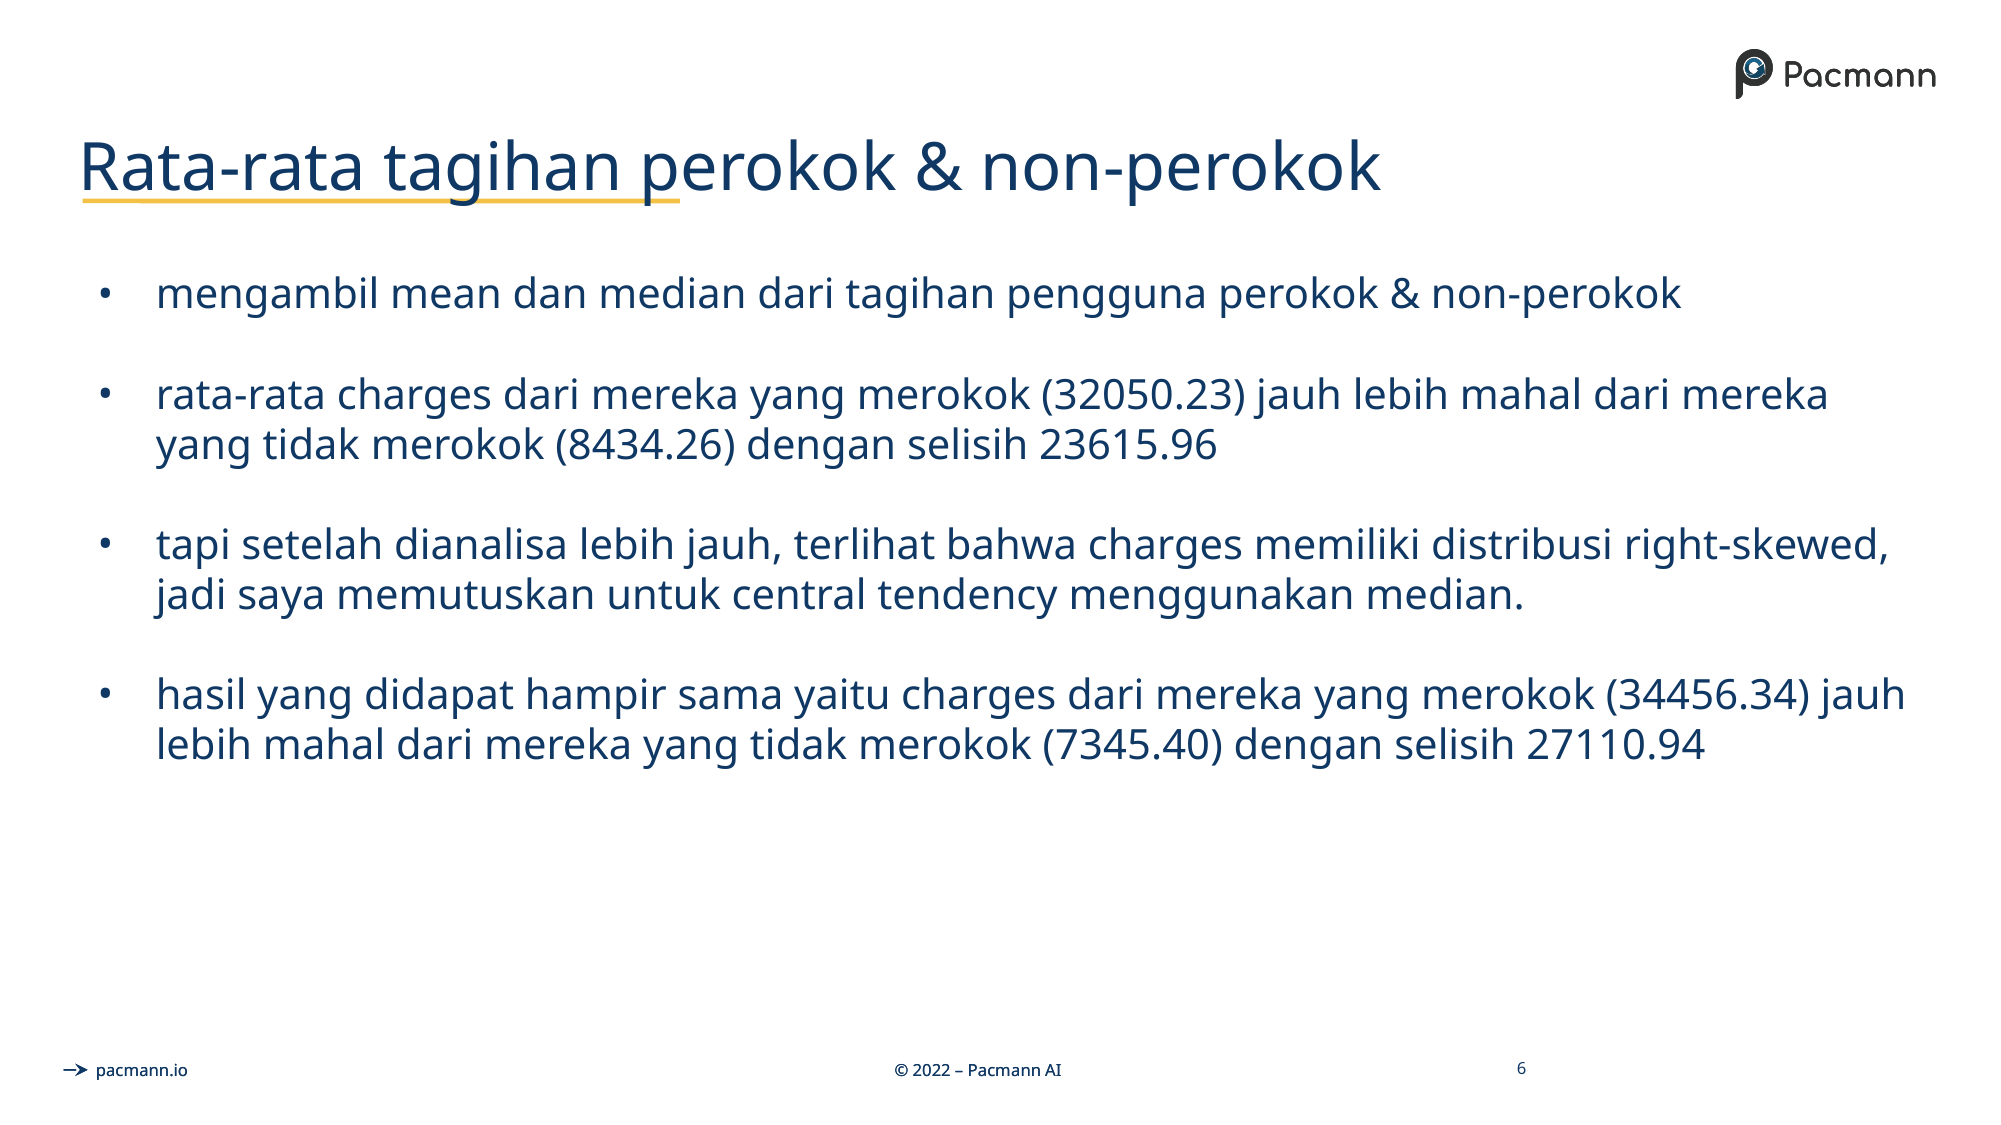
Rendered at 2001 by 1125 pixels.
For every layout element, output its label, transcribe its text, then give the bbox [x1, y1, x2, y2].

text_box mengambil mean dan median dari tagihan pengguna perokok & non-perokok rata-rata charges dari mereka yang merokok (32050.23) jauh lebih mahal dari mereka yang tidak merokok (8434.26) dengan selisih 23615.96 tapi setelah dianalisa lebih jauh, terlihat bahwa charges memiliki distribusi right-skewed, jadi saya memutuskan untuk central tendency menggunakan median. hasil yang didapat hampir sama yaitu charges dari mereka yang merokok (34456.34) jauh lebih mahal dari mereka yang tidak merokok (7345.40) dengan selisih 27110.94 [65, 259, 1934, 776]
title Rata-rata tagihan perokok & non-perokok [63, 59, 1935, 278]
picture [1707, 36, 1966, 112]
